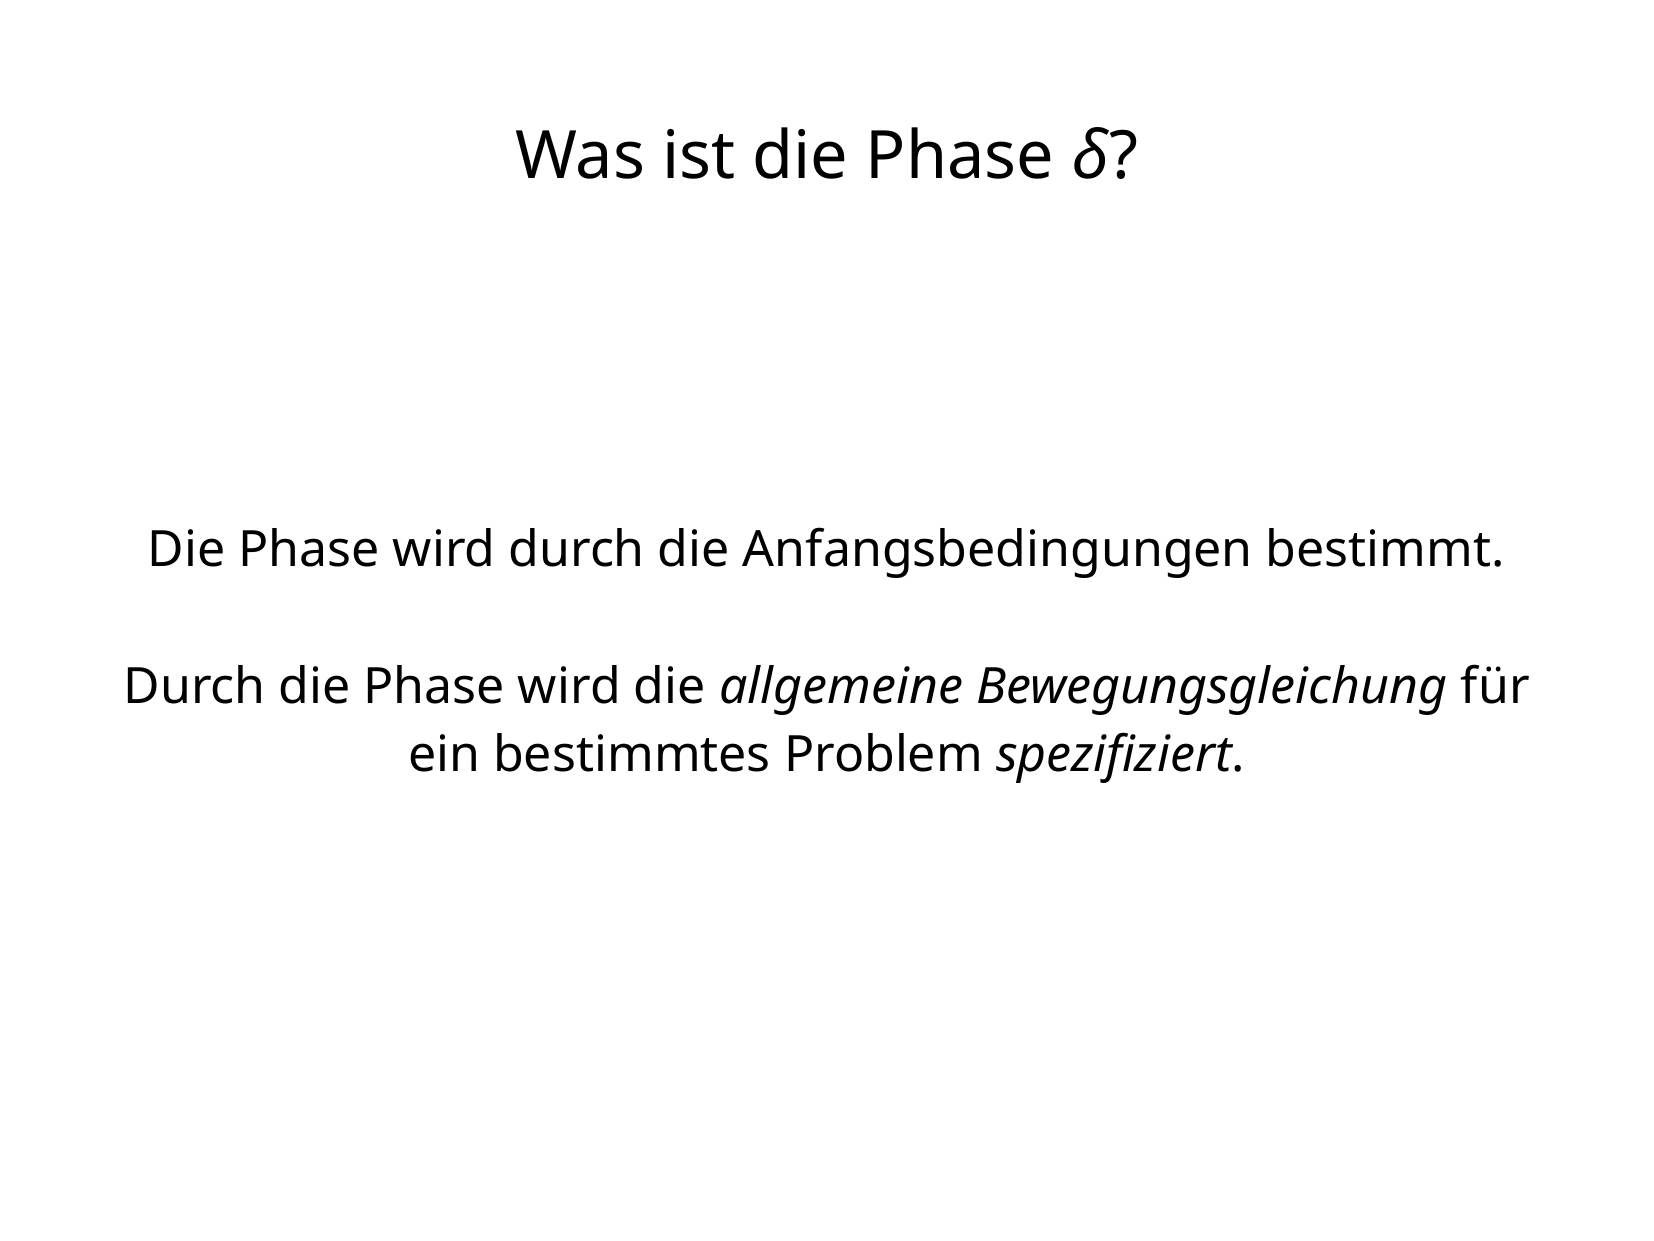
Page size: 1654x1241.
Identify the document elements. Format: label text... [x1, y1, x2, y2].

subtitle Die Phase wird durch die Anfangsbedingungen bestimmt. Durch die Phase wird die allgemeine Bewegungsgleichung für ein bestimmtes Problem spezifiziert. [82, 290, 1571, 1010]
title Was ist die Phase δ? [82, 49, 1571, 257]
